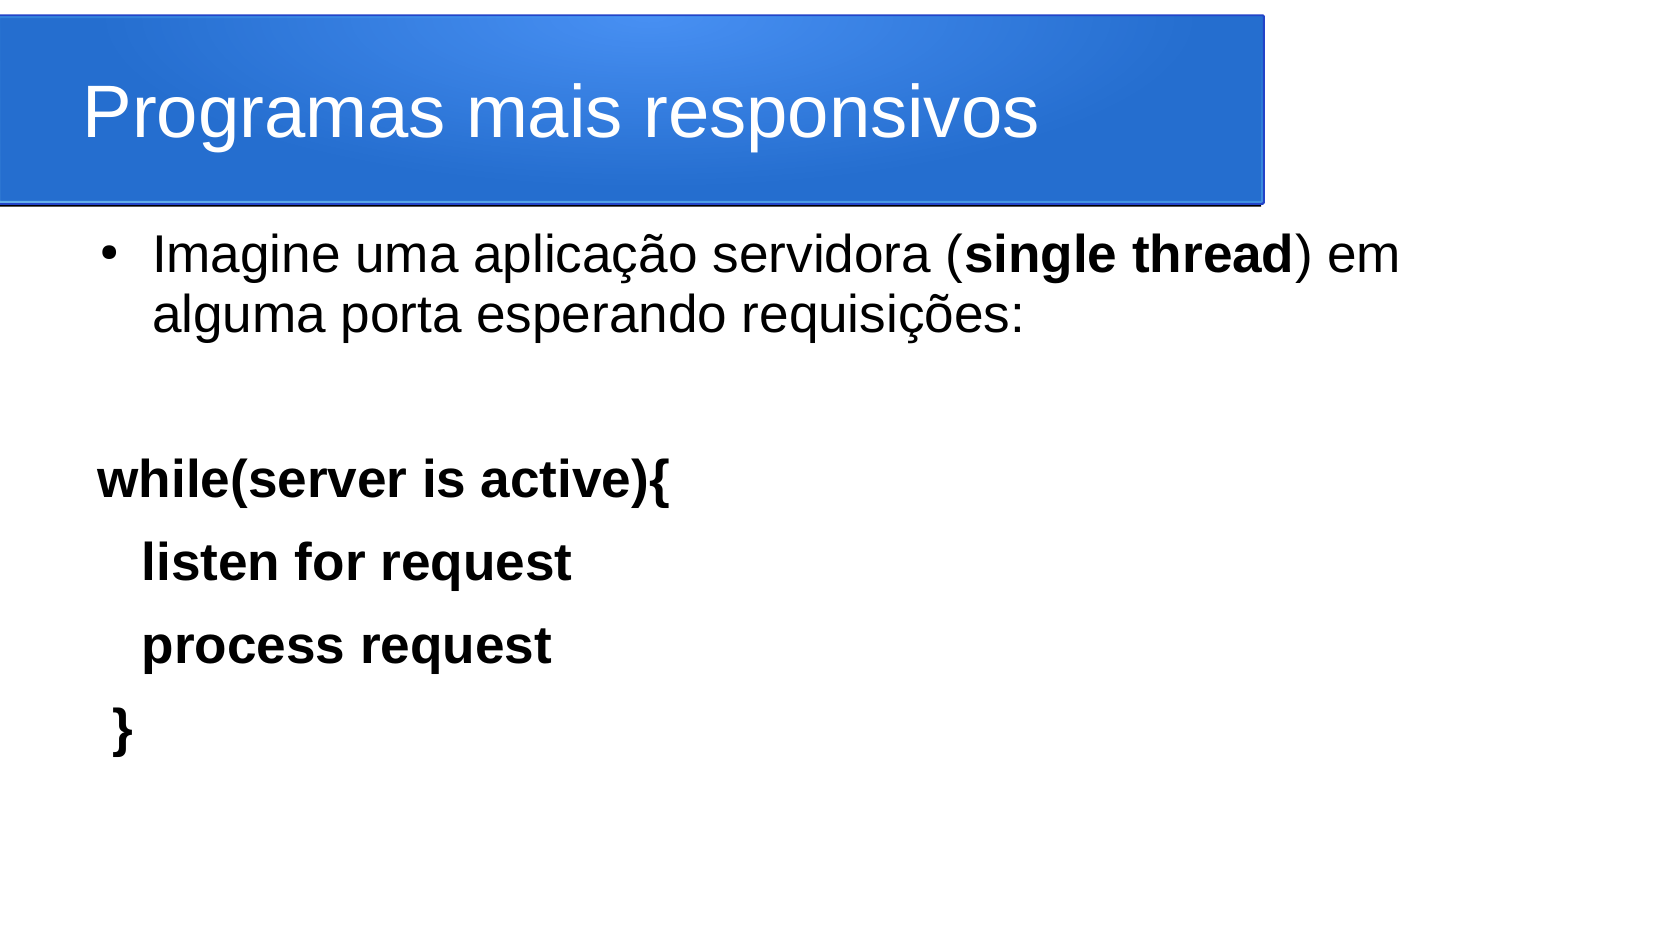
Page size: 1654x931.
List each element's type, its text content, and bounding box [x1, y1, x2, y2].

list Imagine uma aplicação servidora (single thread) em alguma porta esperando requisições: while(server is active){ listen for request process request } [82, 224, 1571, 764]
title Programas mais responsivos [82, 35, 1235, 189]
